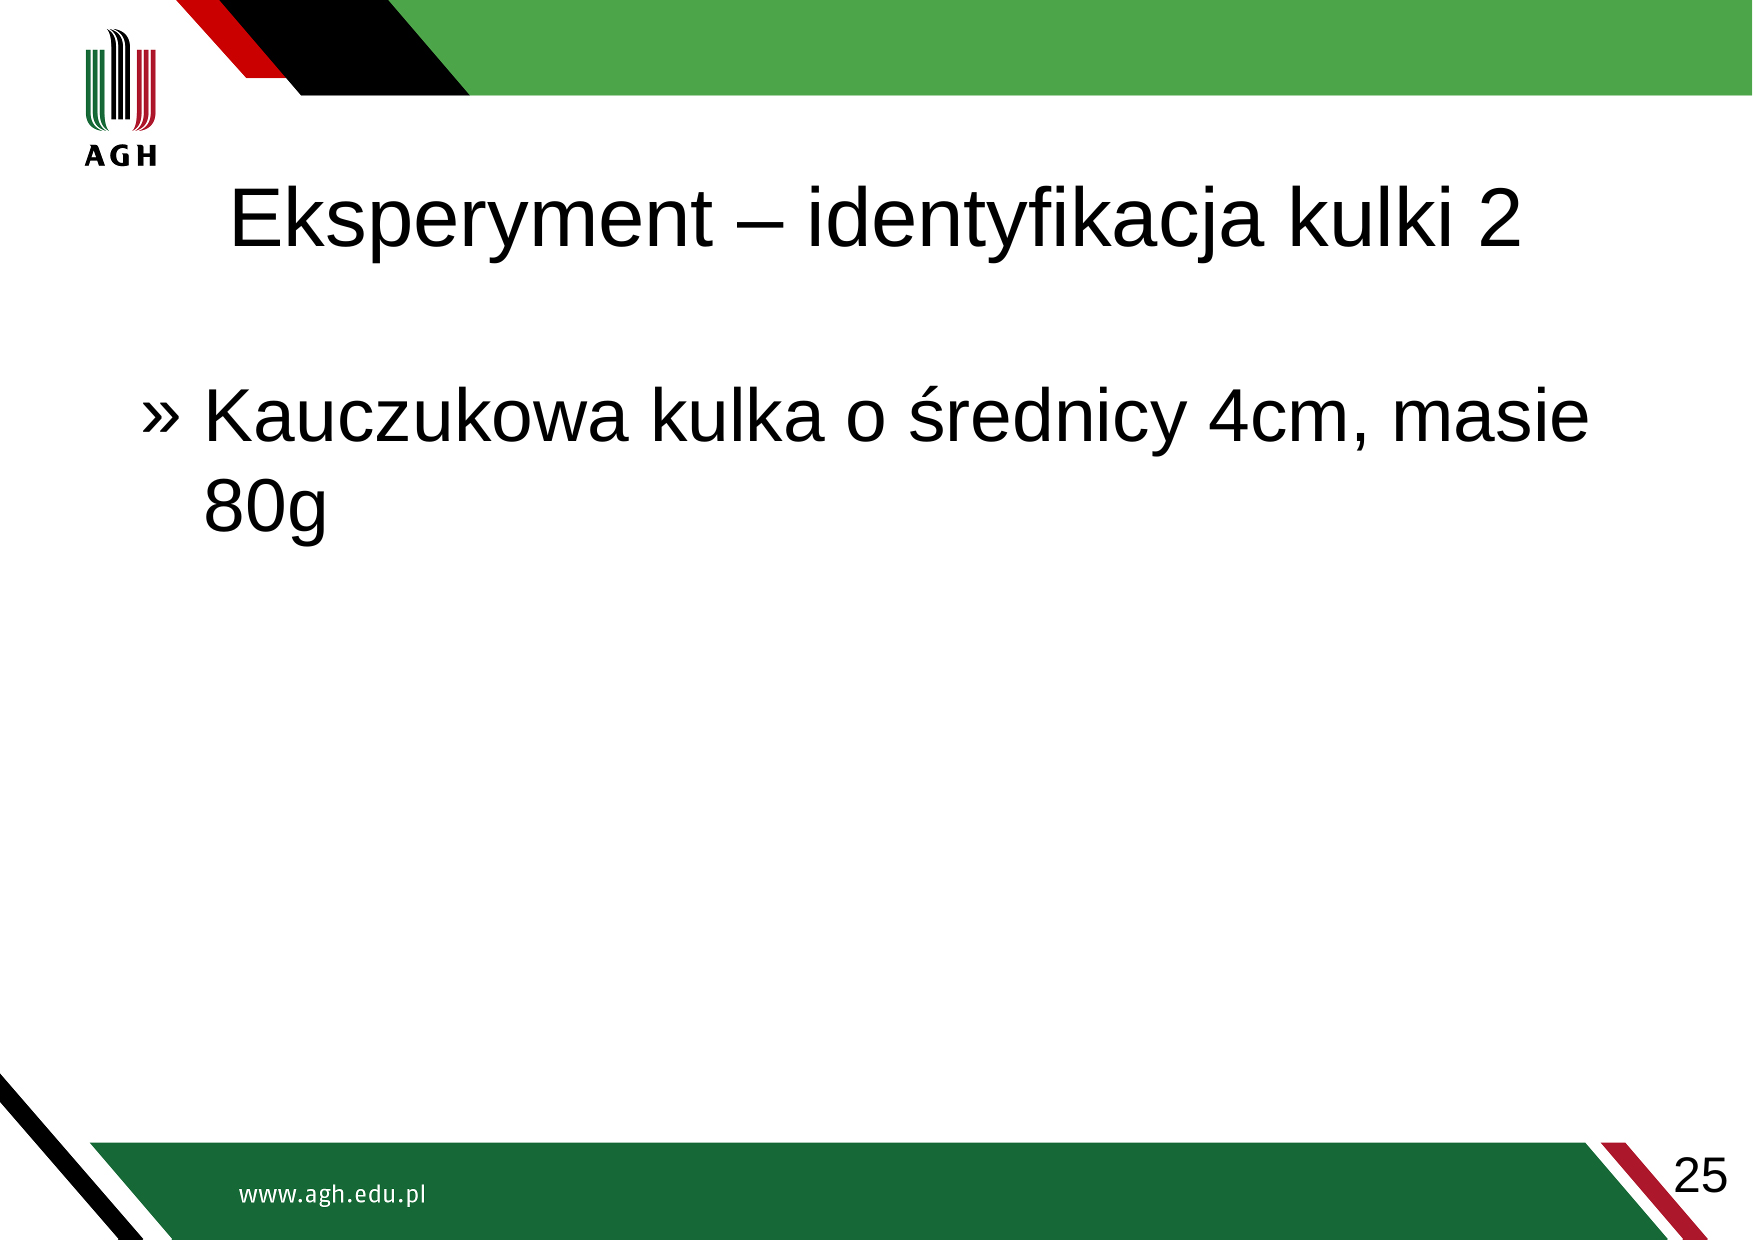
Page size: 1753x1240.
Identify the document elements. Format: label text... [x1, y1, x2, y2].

list Kauczukowa kulka o średnicy 4cm, masie 80g [131, 358, 1622, 1103]
title Eksperyment – identyfikacja kulki 2 [131, 110, 1622, 317]
picture [0, 0, 1753, 1240]
